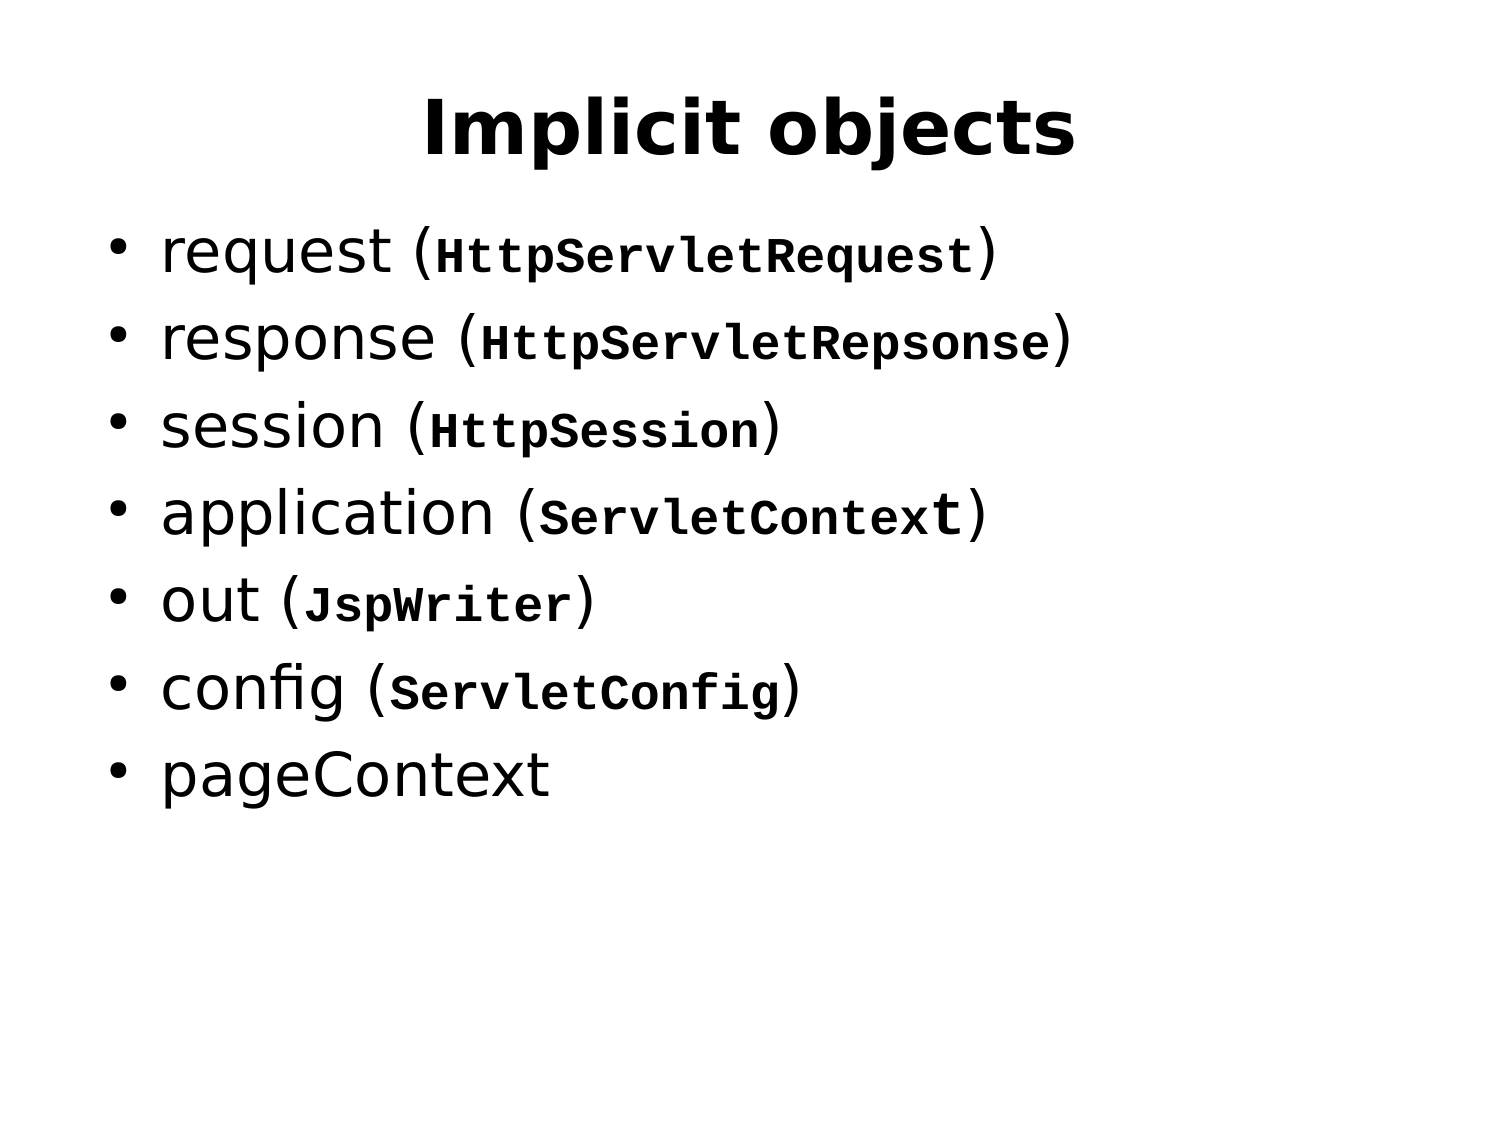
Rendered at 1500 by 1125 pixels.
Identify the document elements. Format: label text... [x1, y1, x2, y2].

title Implicit objects [75, 44, 1425, 177]
list request (HttpServletRequest) response (HttpServletRepsonse) session (HttpSession) application (ServletContext) out (JspWriter) config (ServletConfig) pageContext [75, 204, 1395, 1075]
